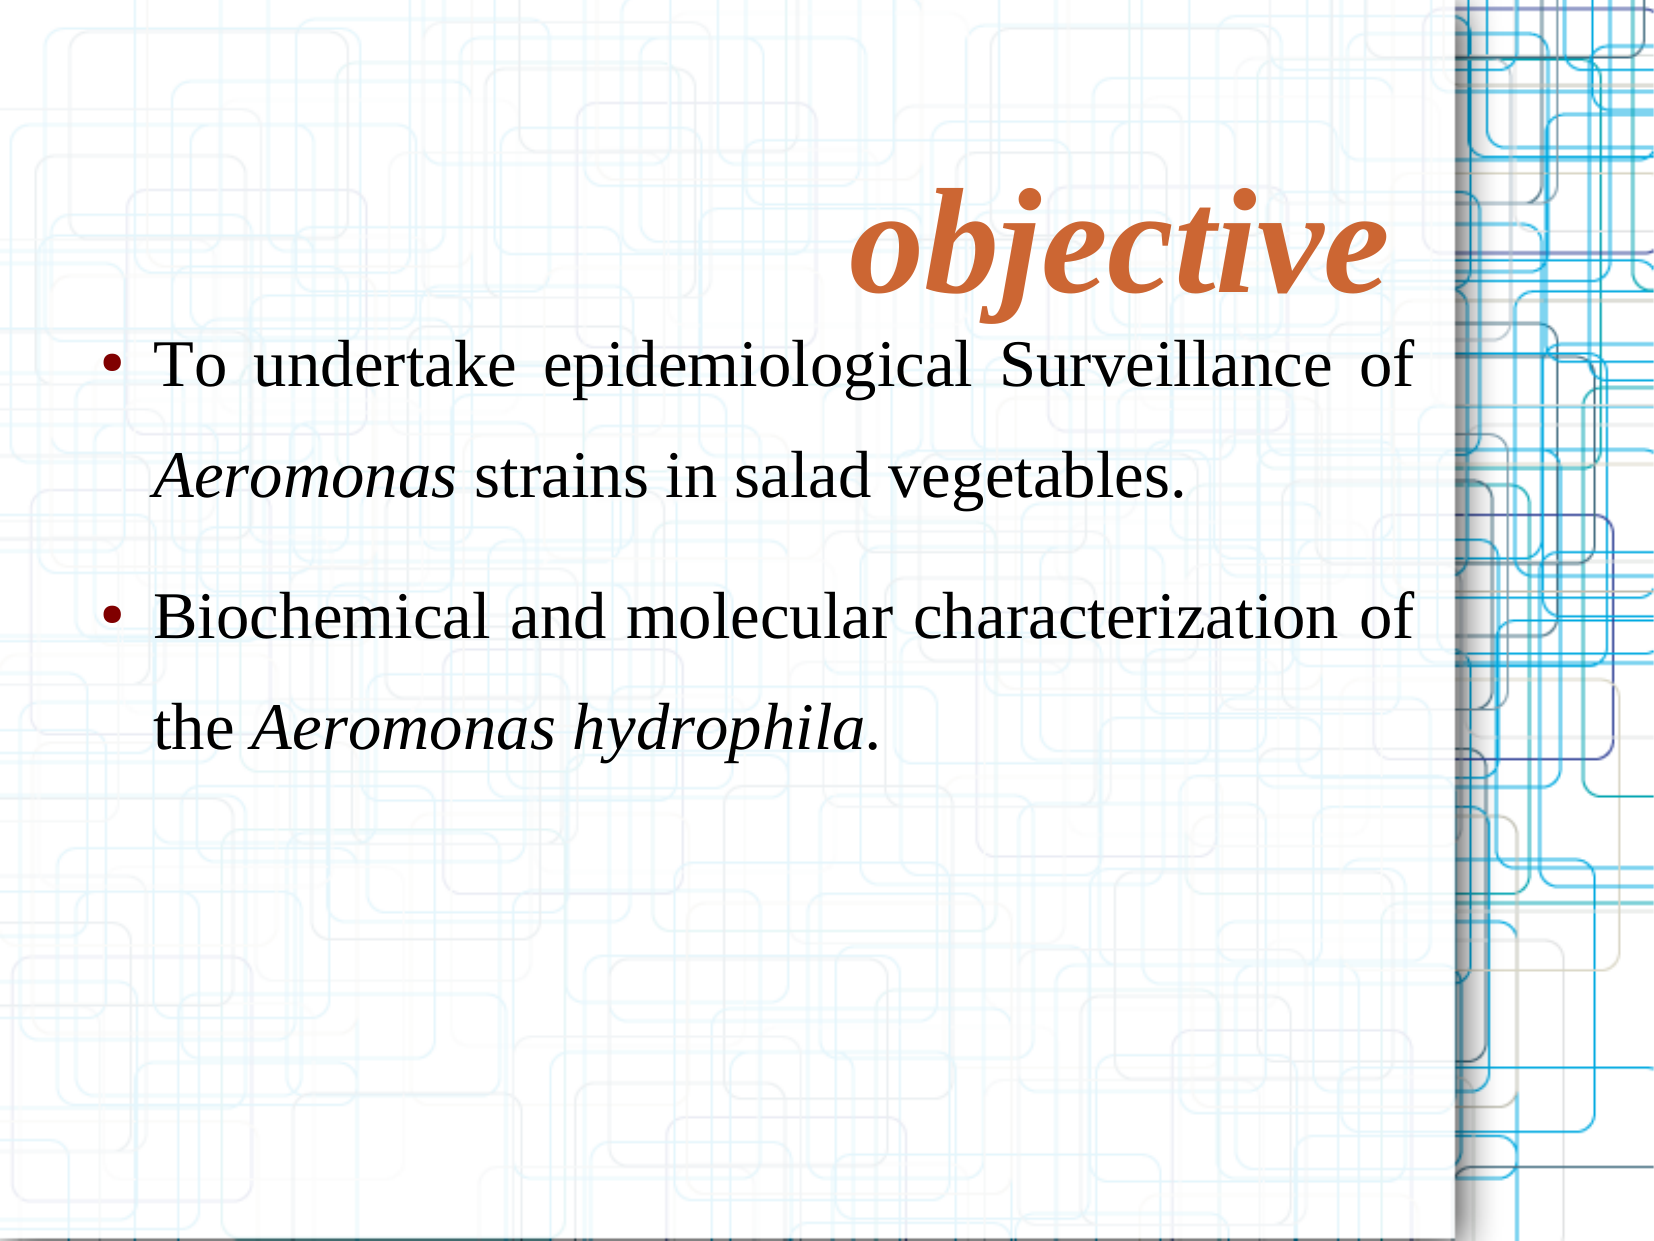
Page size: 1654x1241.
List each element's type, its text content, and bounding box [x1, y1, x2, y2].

title objective [118, 96, 1394, 290]
picture [0, 0, 1654, 1241]
list To undertake epidemiological Surveillance of Aeromonas strains in salad vegetables. Biochemical and molecular characterization of the Aeromonas hydrophila. [82, 290, 1418, 1010]
